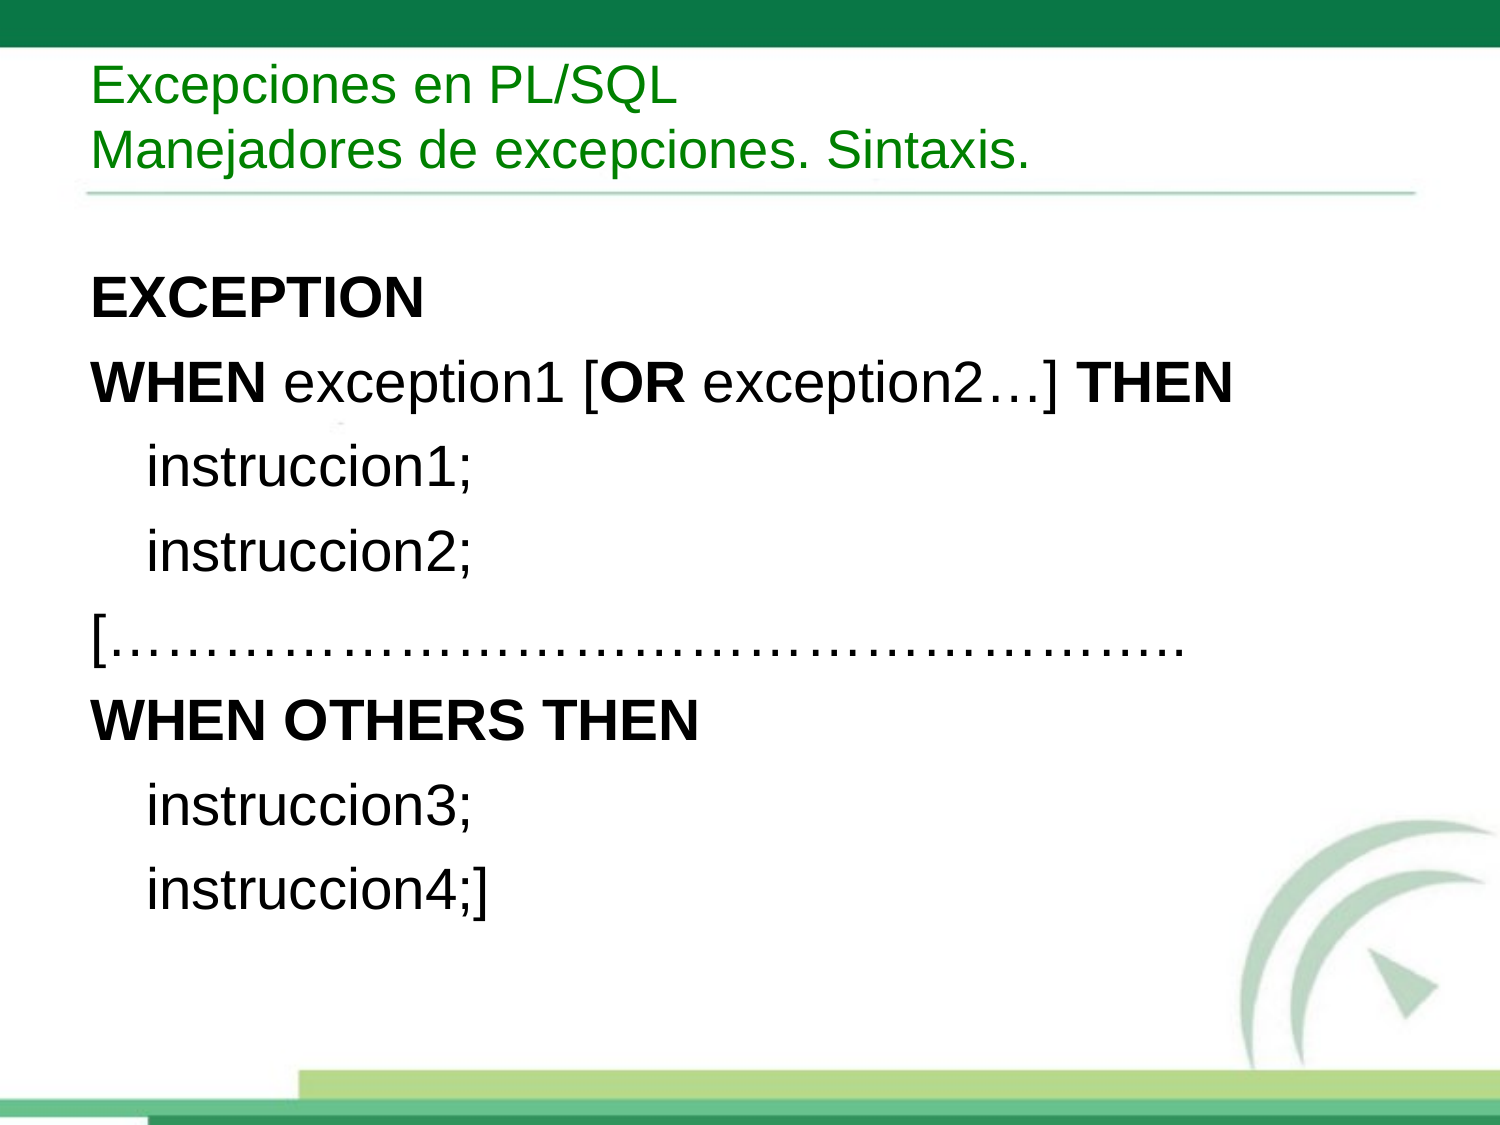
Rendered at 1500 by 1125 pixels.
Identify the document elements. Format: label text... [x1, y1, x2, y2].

list EXCEPTION WHEN exception1 [OR exception2…] THEN instruccion1; instruccion2; [……………………………………………….. WHEN OTHERS THEN instruccion3; instruccion4;] [75, 172, 1426, 1014]
title Excepciones en PL/SQL Manejadores de excepciones. Sintaxis. [75, 42, 1426, 172]
picture [0, 0, 1500, 1125]
